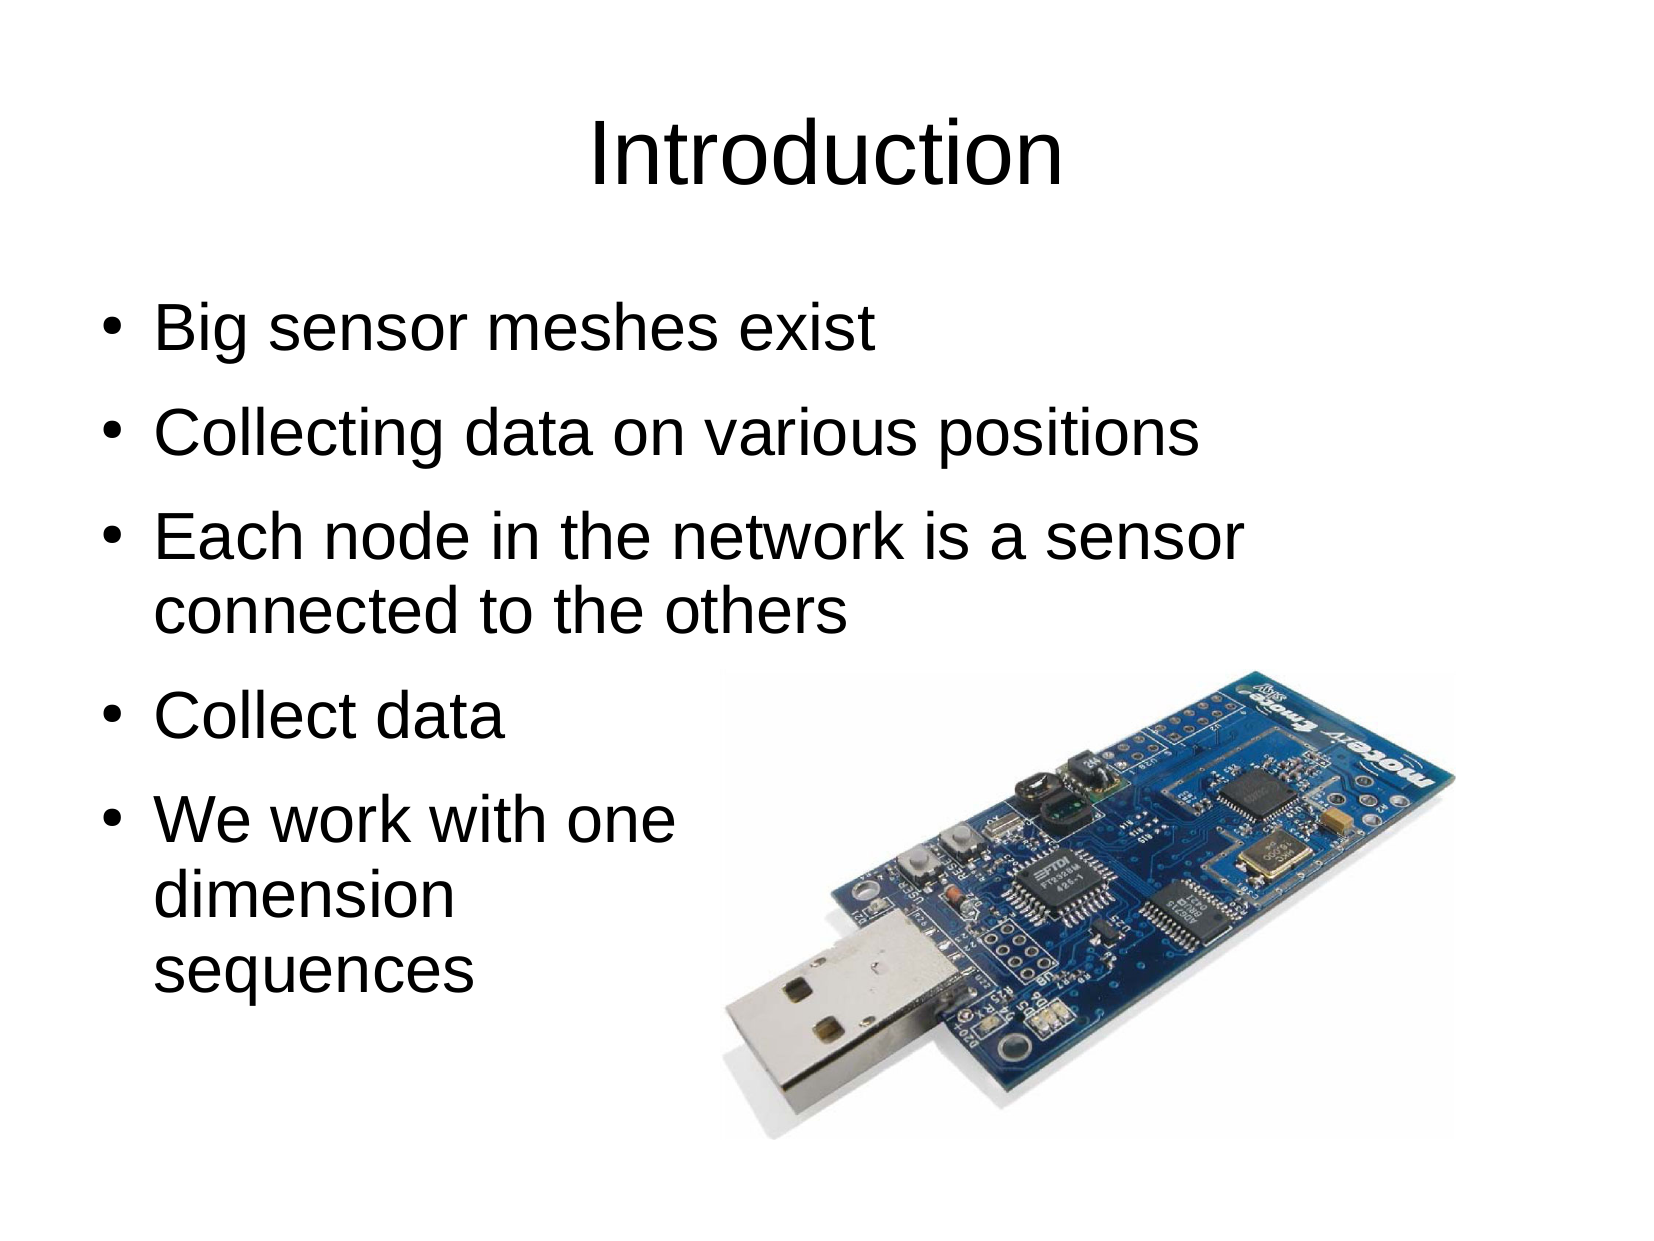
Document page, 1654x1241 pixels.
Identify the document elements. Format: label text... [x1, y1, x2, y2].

list Big sensor meshes exist Collecting data on various positions Each node in the network is a sensor connected to the others Collect data We work with one dimension sequences [82, 290, 1366, 1010]
title Introduction [82, 49, 1571, 257]
picture [720, 669, 1456, 1141]
